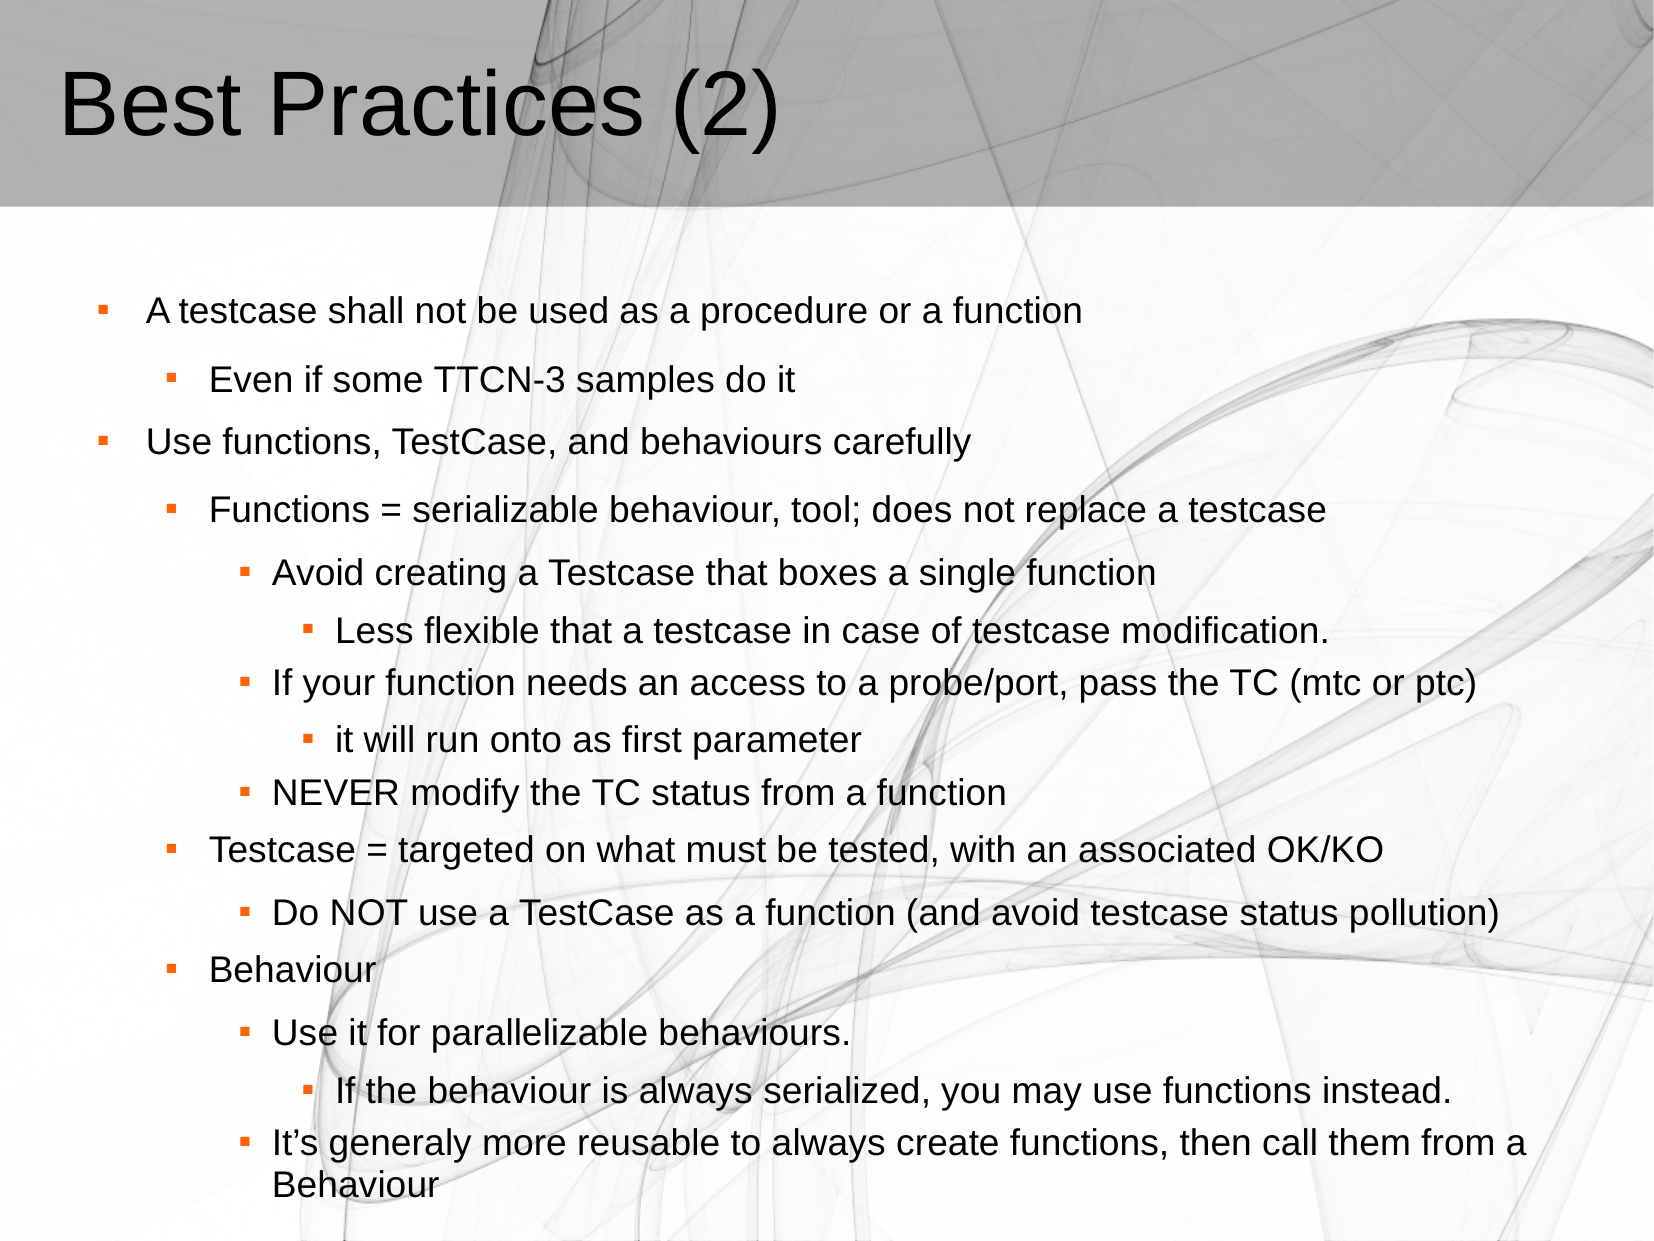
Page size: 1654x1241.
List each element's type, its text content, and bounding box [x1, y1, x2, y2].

list A testcase shall not be used as a procedure or a function Even if some TTCN-3 samples do it Use functions, TestCase, and behaviours carefully Functions = serializable behaviour, tool; does not replace a testcase Avoid creating a Testcase that boxes a single function Less flexible that a testcase in case of testcase modification. If your function needs an access to a probe/port, pass the TC (mtc or ptc) it will run onto as first parameter NEVER modify the TC status from a function Testcase = targeted on what must be tested, with an associated OK/KO Do NOT use a TestCase as a function (and avoid testcase status pollution) Behaviour Use it for parallelizable behaviours. If the behaviour is always serialized, you may use functions instead. It’s generaly more reusable to always create functions, then call them from a Behaviour [82, 290, 1595, 1211]
title Best Practices (2) [59, 0, 1595, 208]
